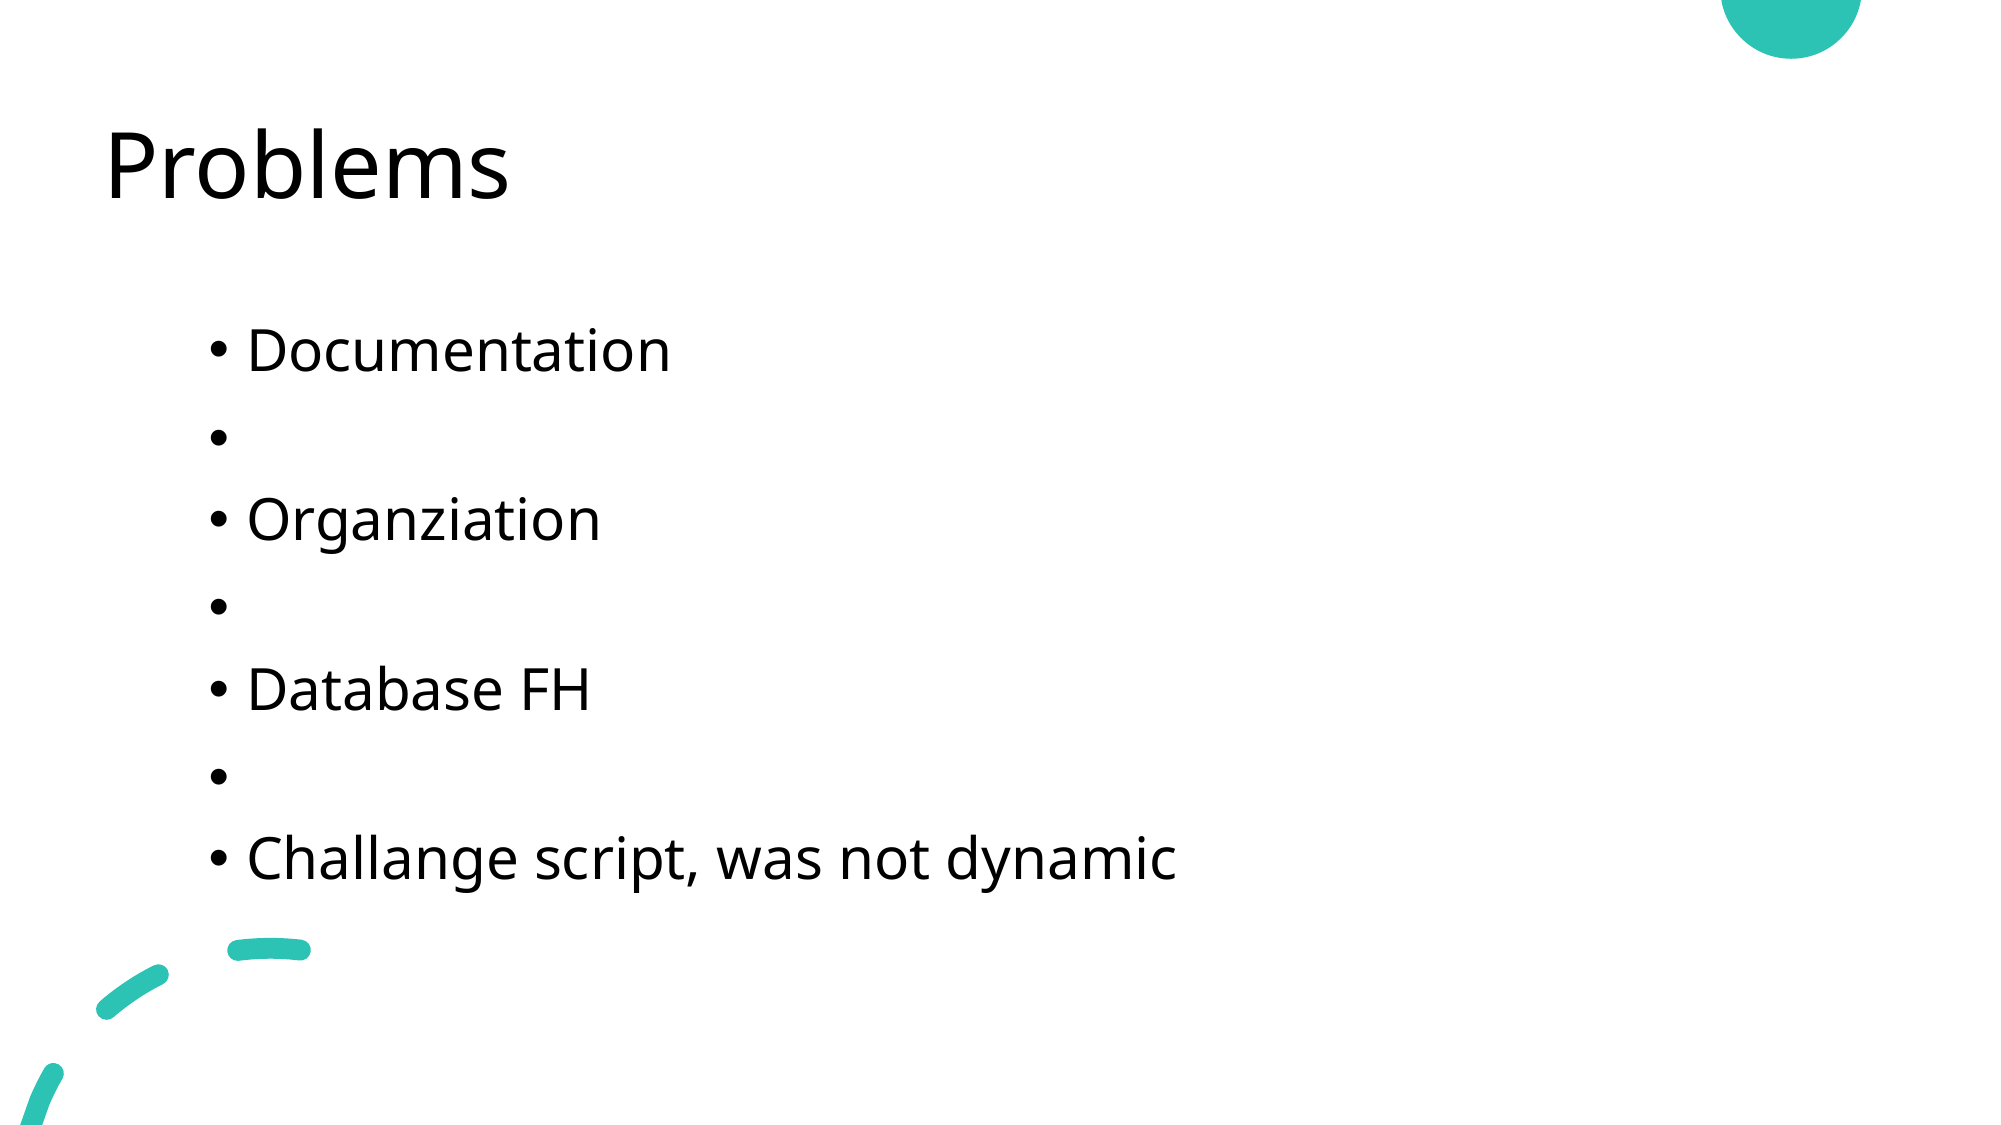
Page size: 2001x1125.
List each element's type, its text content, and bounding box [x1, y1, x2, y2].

title Problems [88, 59, 1814, 278]
list Documentation Organziation Database FH Challange script, was not dynamic [193, 313, 1807, 947]
